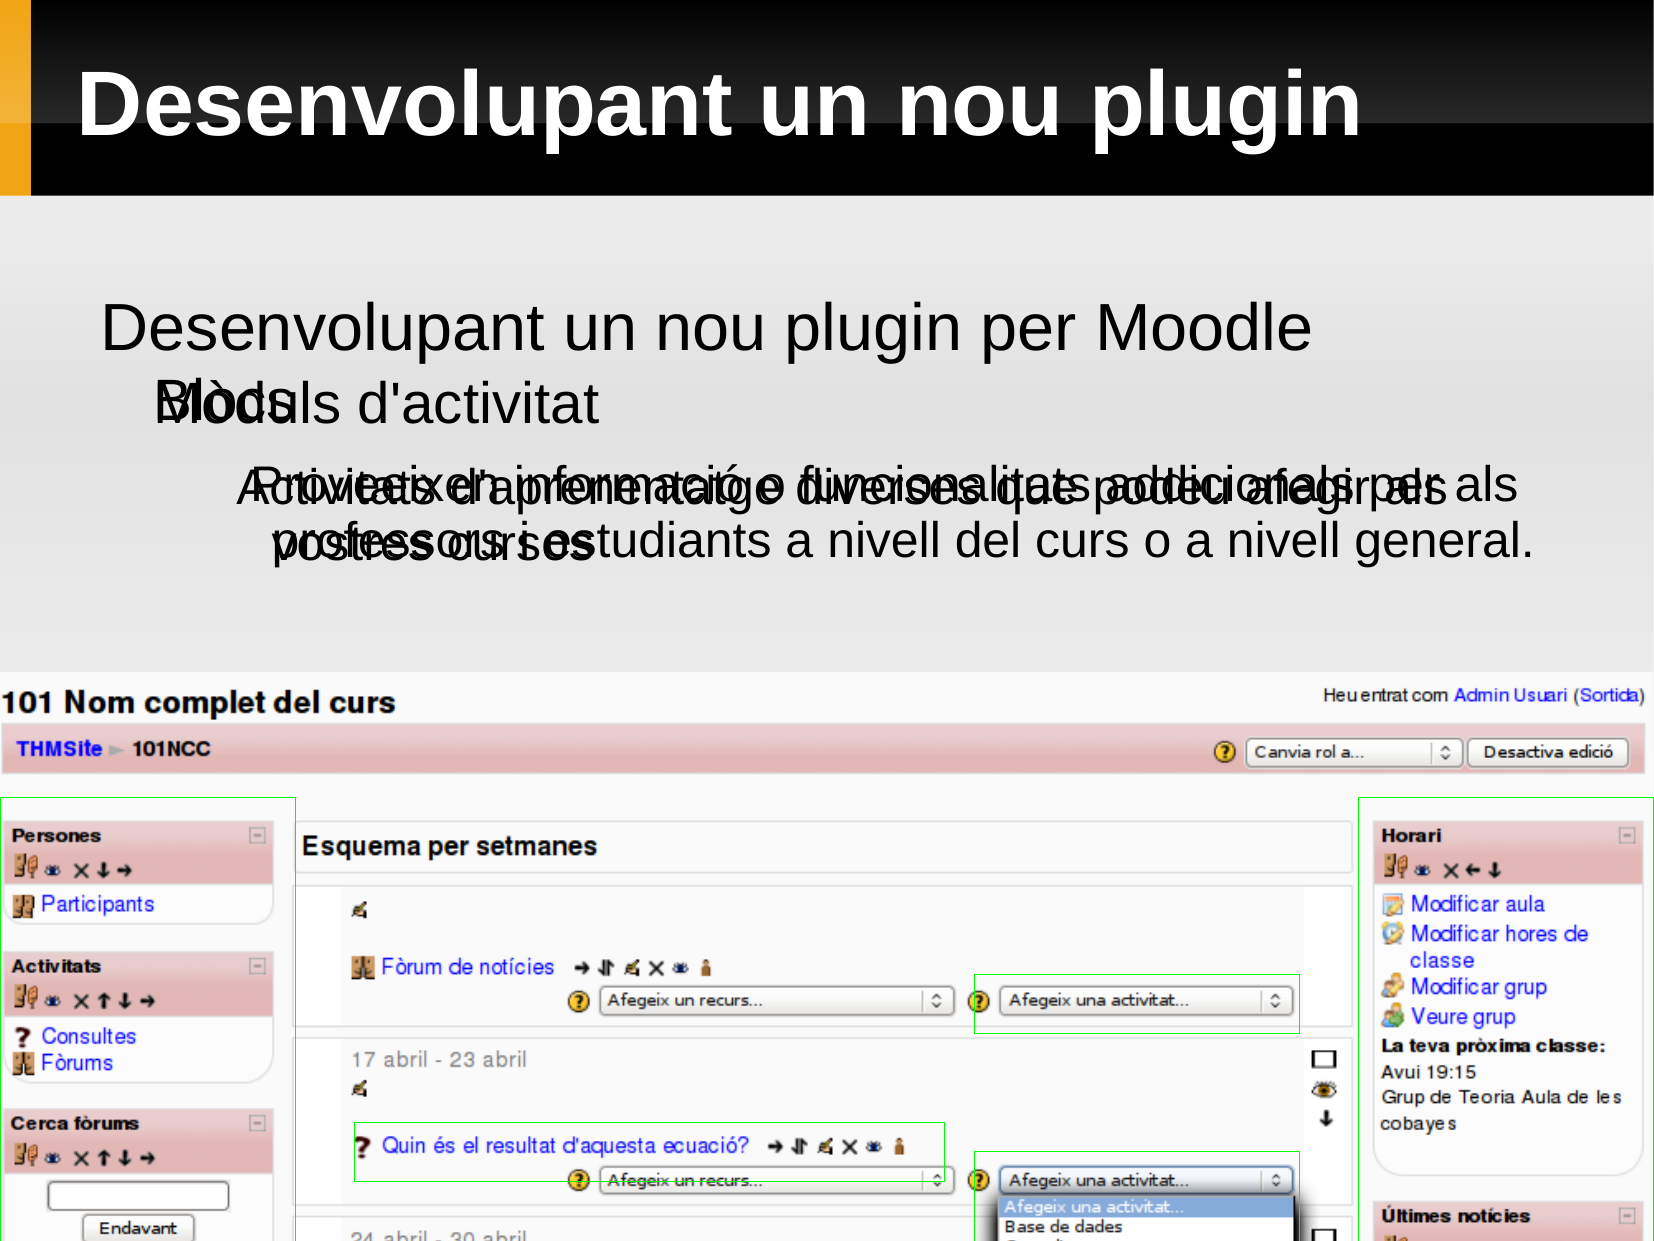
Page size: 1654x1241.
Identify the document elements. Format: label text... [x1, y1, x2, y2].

picture [0, 0, 1654, 1241]
picture [975, 1152, 1299, 1241]
title Desenvolupant un nou plugin [76, 0, 1565, 208]
list Desenvolupant un nou plugin per Moodle [82, 290, 1571, 384]
list Blocs Proveeixen informació o funcionalitats addicionals per als professors i estudiants a nivell del curs o a nivell general. [59, 367, 1548, 624]
picture [1359, 798, 1653, 1241]
picture [1, 798, 295, 1241]
